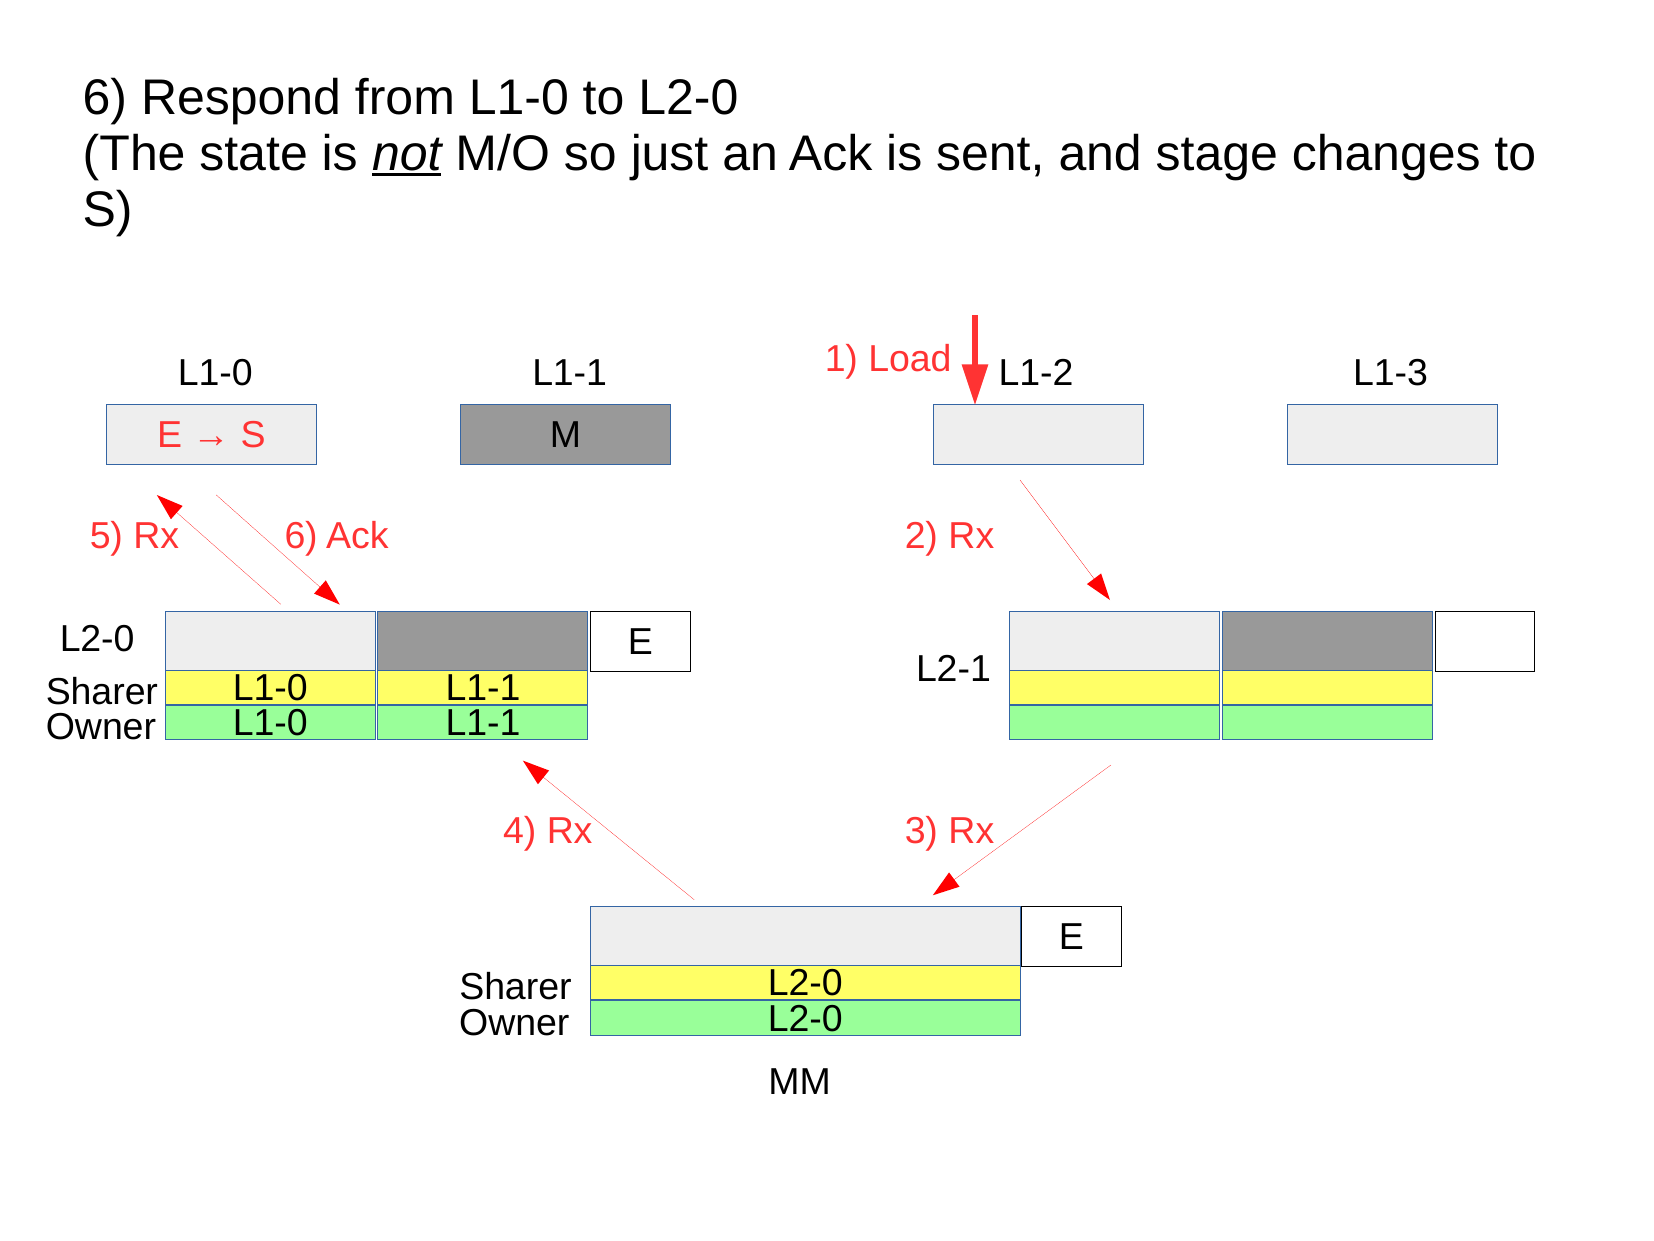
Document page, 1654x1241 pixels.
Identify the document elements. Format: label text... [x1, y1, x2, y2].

text_box Owner [31, 720, 171, 756]
text_box L1-1 [517, 344, 653, 402]
text_box [590, 906, 1021, 965]
text_box E [1021, 906, 1122, 967]
text_box 4) Rx [488, 802, 609, 860]
text_box M [460, 404, 671, 465]
text_box L1-2 [983, 344, 1119, 402]
text_box Sharer [31, 662, 174, 720]
text_box [1222, 611, 1433, 740]
text_box L2-0 [590, 965, 1021, 1000]
text_box L1-1 [377, 670, 588, 705]
text_box E → S [106, 404, 317, 465]
text_box E [590, 611, 691, 672]
text_box Owner [444, 1016, 585, 1051]
text_box [174, 611, 376, 670]
text_box 6) Ack [269, 507, 421, 564]
text_box [1287, 404, 1498, 465]
text_box L1-3 [1338, 344, 1474, 402]
text_box [377, 611, 588, 670]
text_box MM [753, 1053, 889, 1111]
text_box [1435, 611, 1535, 672]
title 6) Respond from L1-0 to L2-0 (The state is not M/O so just an Ack is sent, and stage changes to S) [82, 49, 1571, 257]
text_box L2-1 [901, 639, 1037, 697]
text_box 2) Rx [889, 507, 1010, 564]
text_box L1-0 [174, 670, 376, 705]
text_box L1-0 [163, 344, 299, 402]
text_box 3) Rx [889, 802, 1010, 860]
text_box 1) Load [810, 330, 969, 387]
text_box [933, 404, 1144, 465]
text_box 5) Rx [75, 507, 196, 564]
text_box L1-0 [171, 705, 376, 740]
text_box L1-1 [377, 705, 588, 740]
text_box L2-0 [590, 1000, 1021, 1036]
text_box [1009, 611, 1220, 740]
text_box Sharer [444, 958, 587, 1016]
text_box L2-0 [45, 610, 181, 668]
